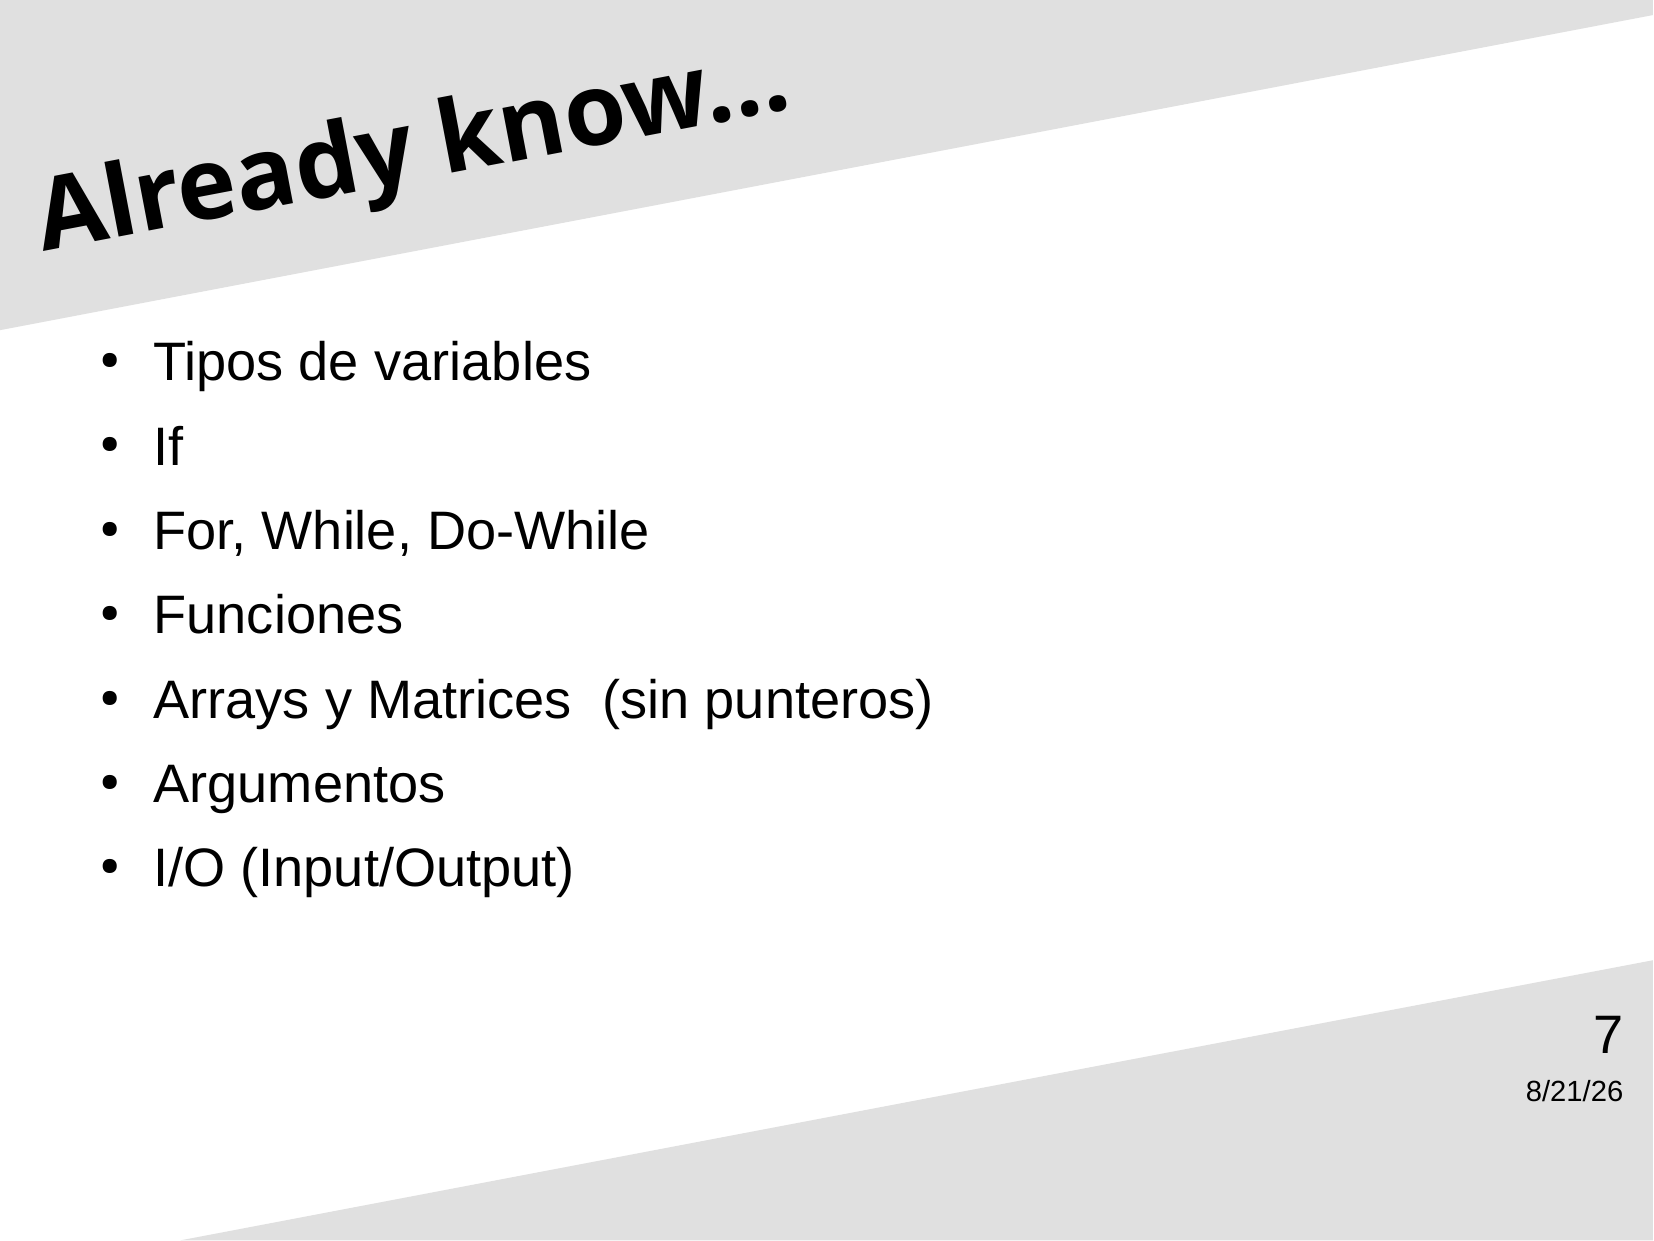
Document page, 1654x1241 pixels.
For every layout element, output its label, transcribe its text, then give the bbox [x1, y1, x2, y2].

title Already know... [16, 0, 1518, 315]
list Tipos de variables If For, While, Do-While Funciones Arrays y Matrices (sin punteros) Argumentos I/O (Input/Output) [82, 331, 1538, 1052]
